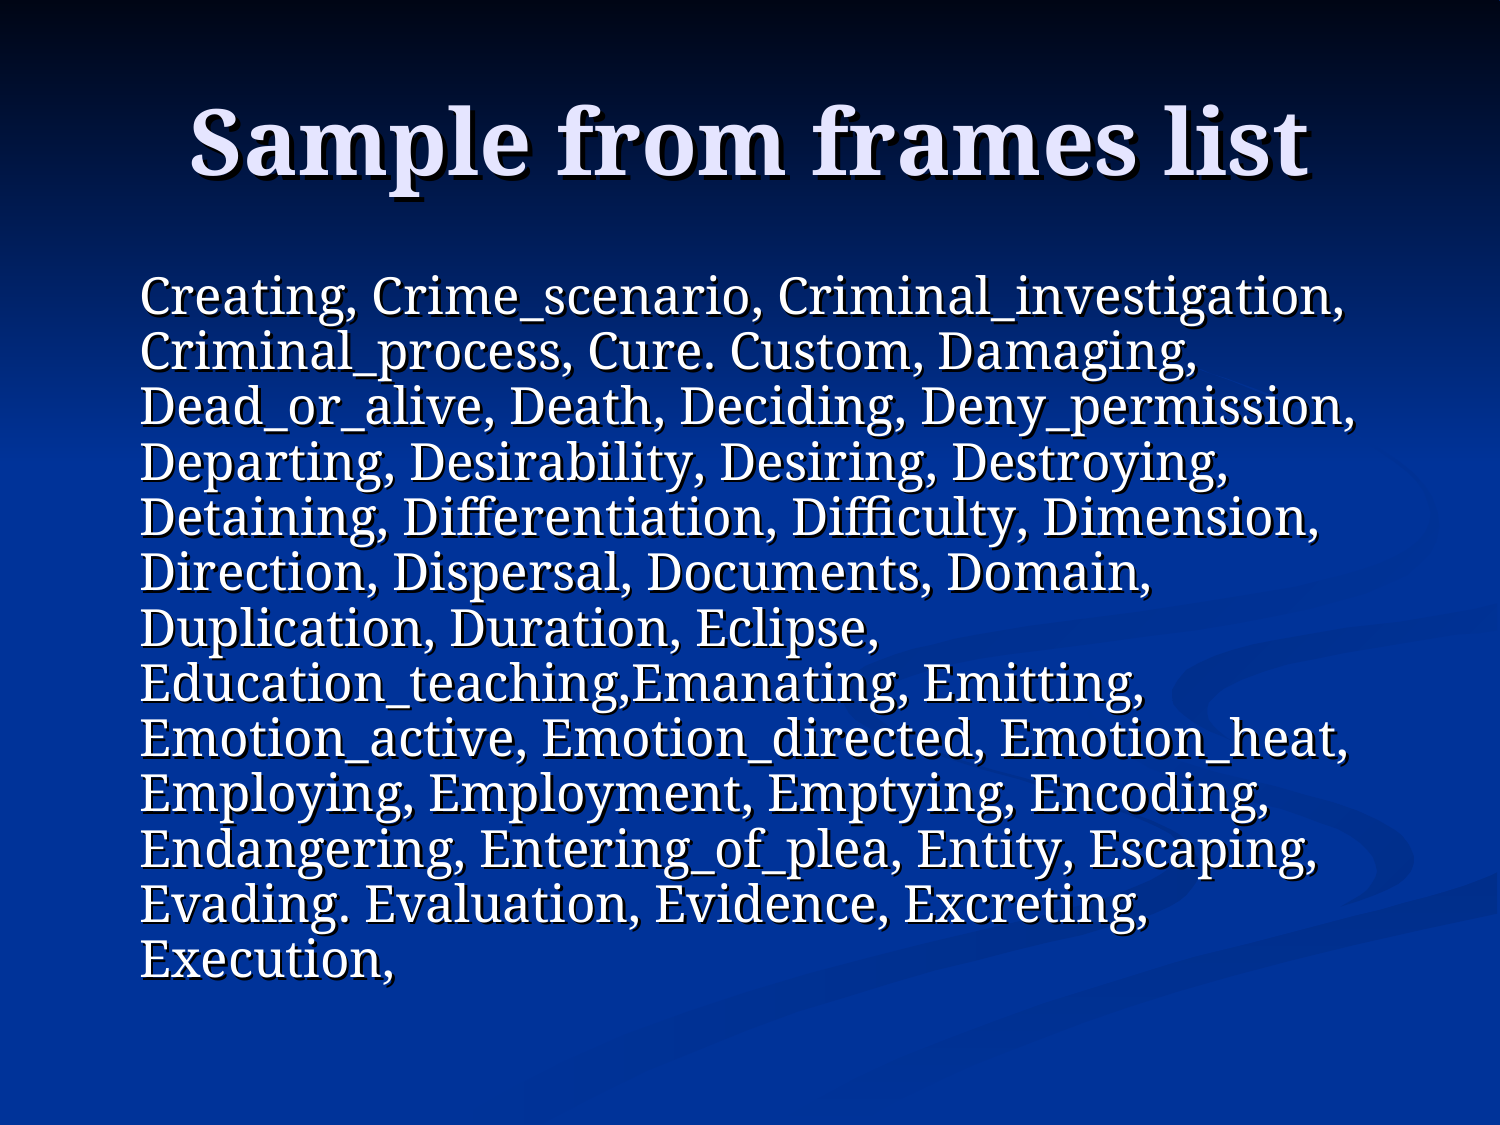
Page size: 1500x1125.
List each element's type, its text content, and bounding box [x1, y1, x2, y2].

list Creating, Crime_scenario, Criminal_investigation, Criminal_process, Cure. Custom, Damaging, Dead_or_alive, Death, Deciding, Deny_permission, Departing, Desirability, Desiring, Destroying, Detaining, Differentiation, Difficulty, Dimension, Direction, Dispersal, Documents, Domain, Duplication, Duration, Eclipse, Education_teaching,Emanating, Emitting, Emotion_active, Emotion_directed, Emotion_heat, Employing, Employment, Emptying, Encoding, Endangering, Entering_of_plea, Entity, Escaping, Evading. Evaluation, Evidence, Excreting, Execution, [75, 262, 1426, 1001]
title Sample from frames list [75, 45, 1426, 233]
